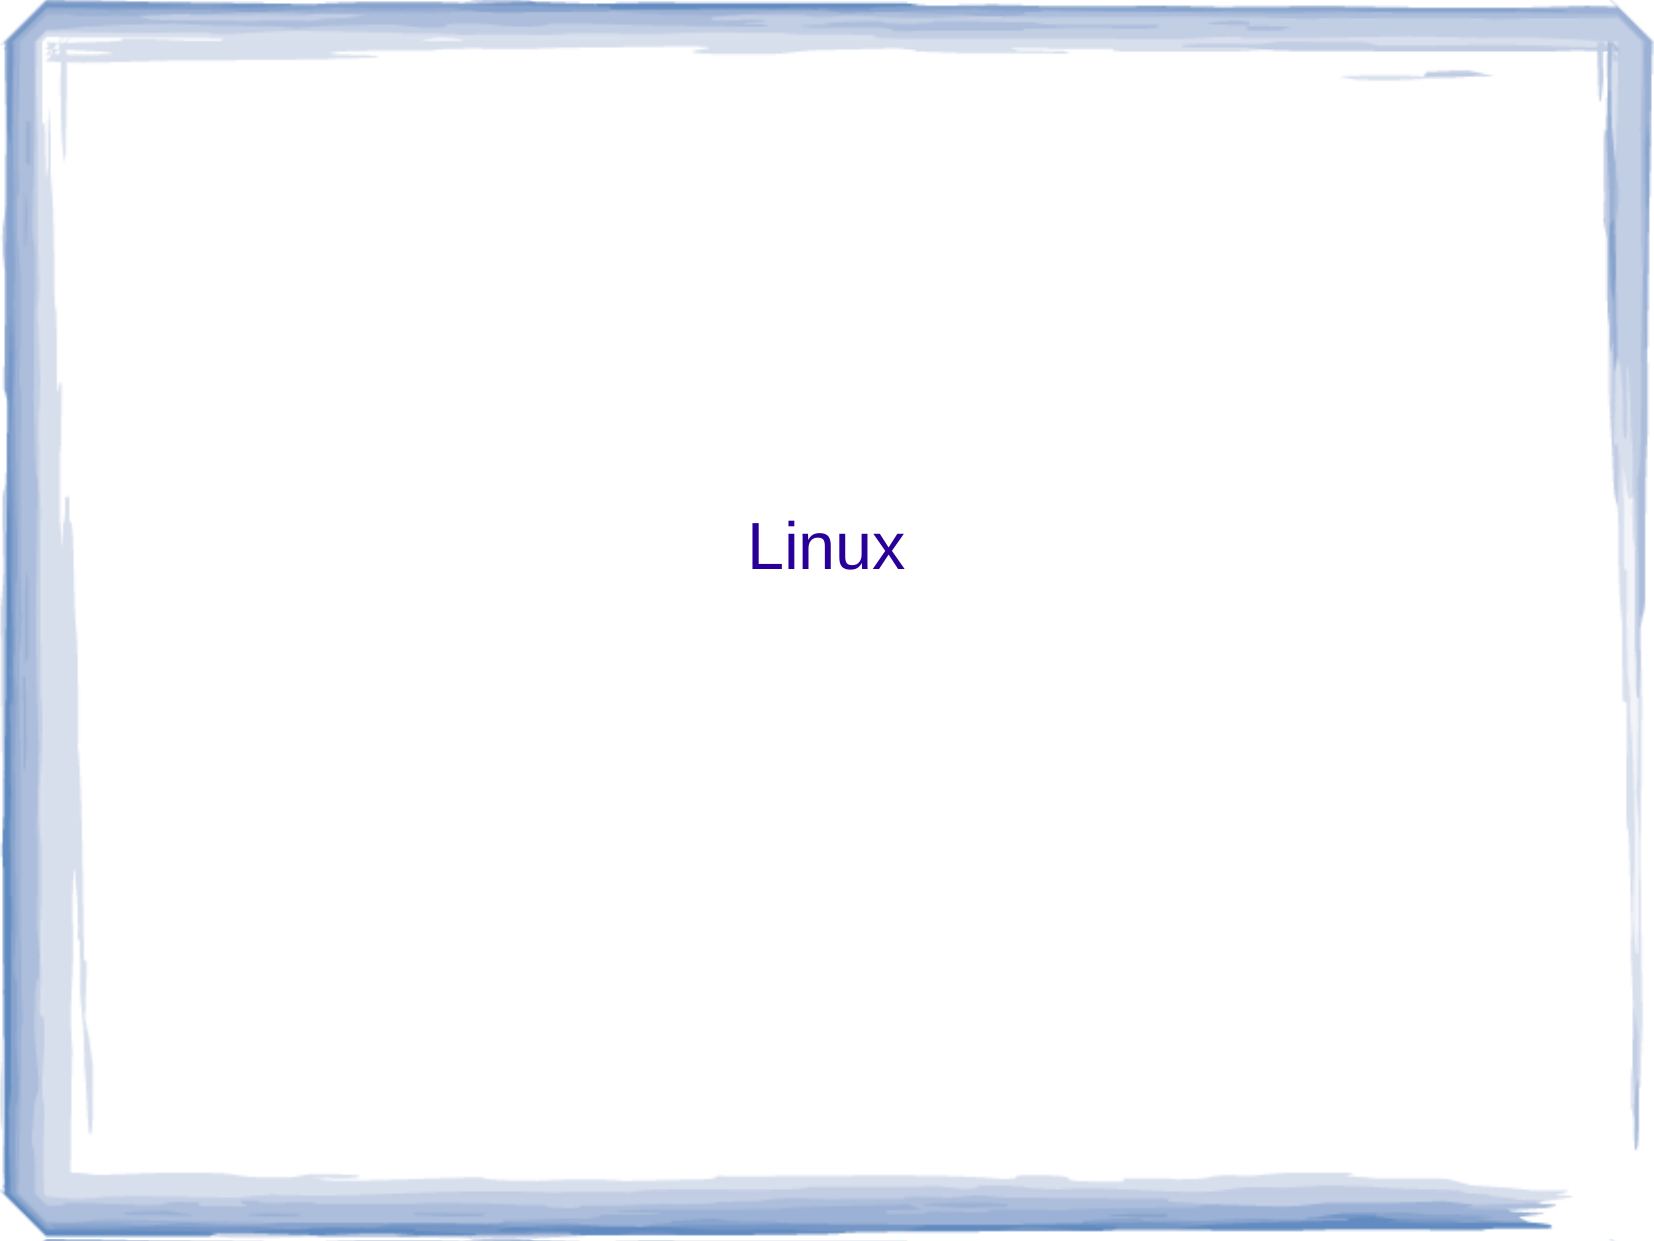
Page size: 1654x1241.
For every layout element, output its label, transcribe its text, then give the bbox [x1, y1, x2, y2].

picture [0, 0, 1654, 1241]
subtitle Linux [82, 49, 1571, 1045]
